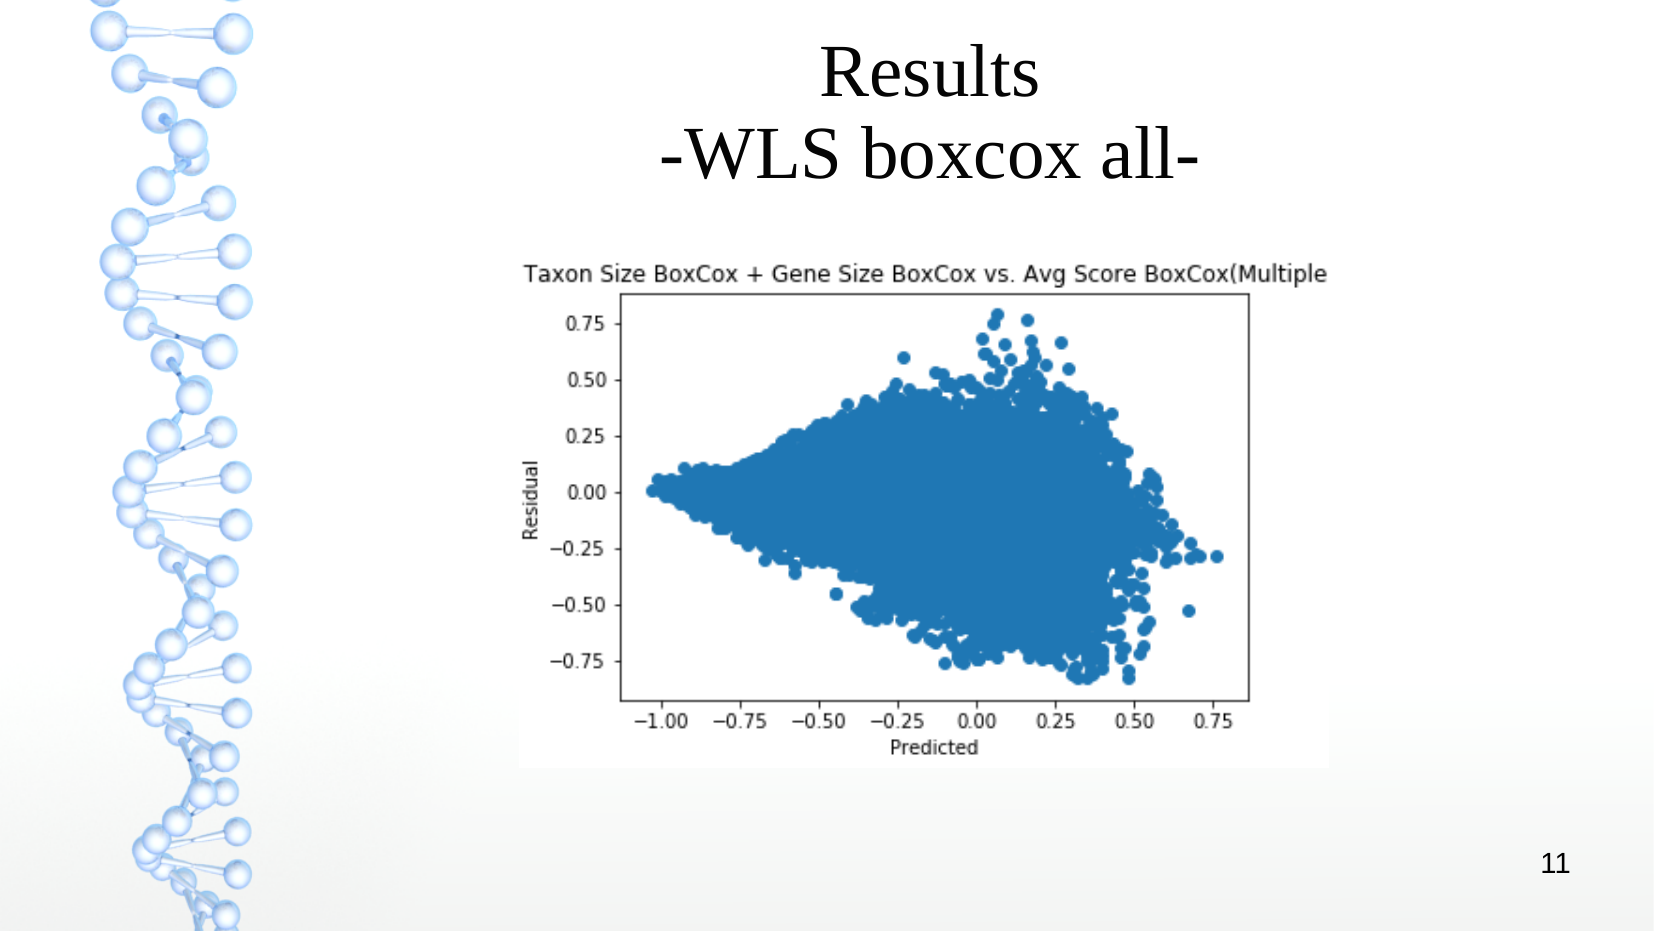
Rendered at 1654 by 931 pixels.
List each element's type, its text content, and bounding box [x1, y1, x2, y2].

picture [0, 0, 1654, 931]
title Results -WLS boxcox all- [265, 29, 1595, 196]
